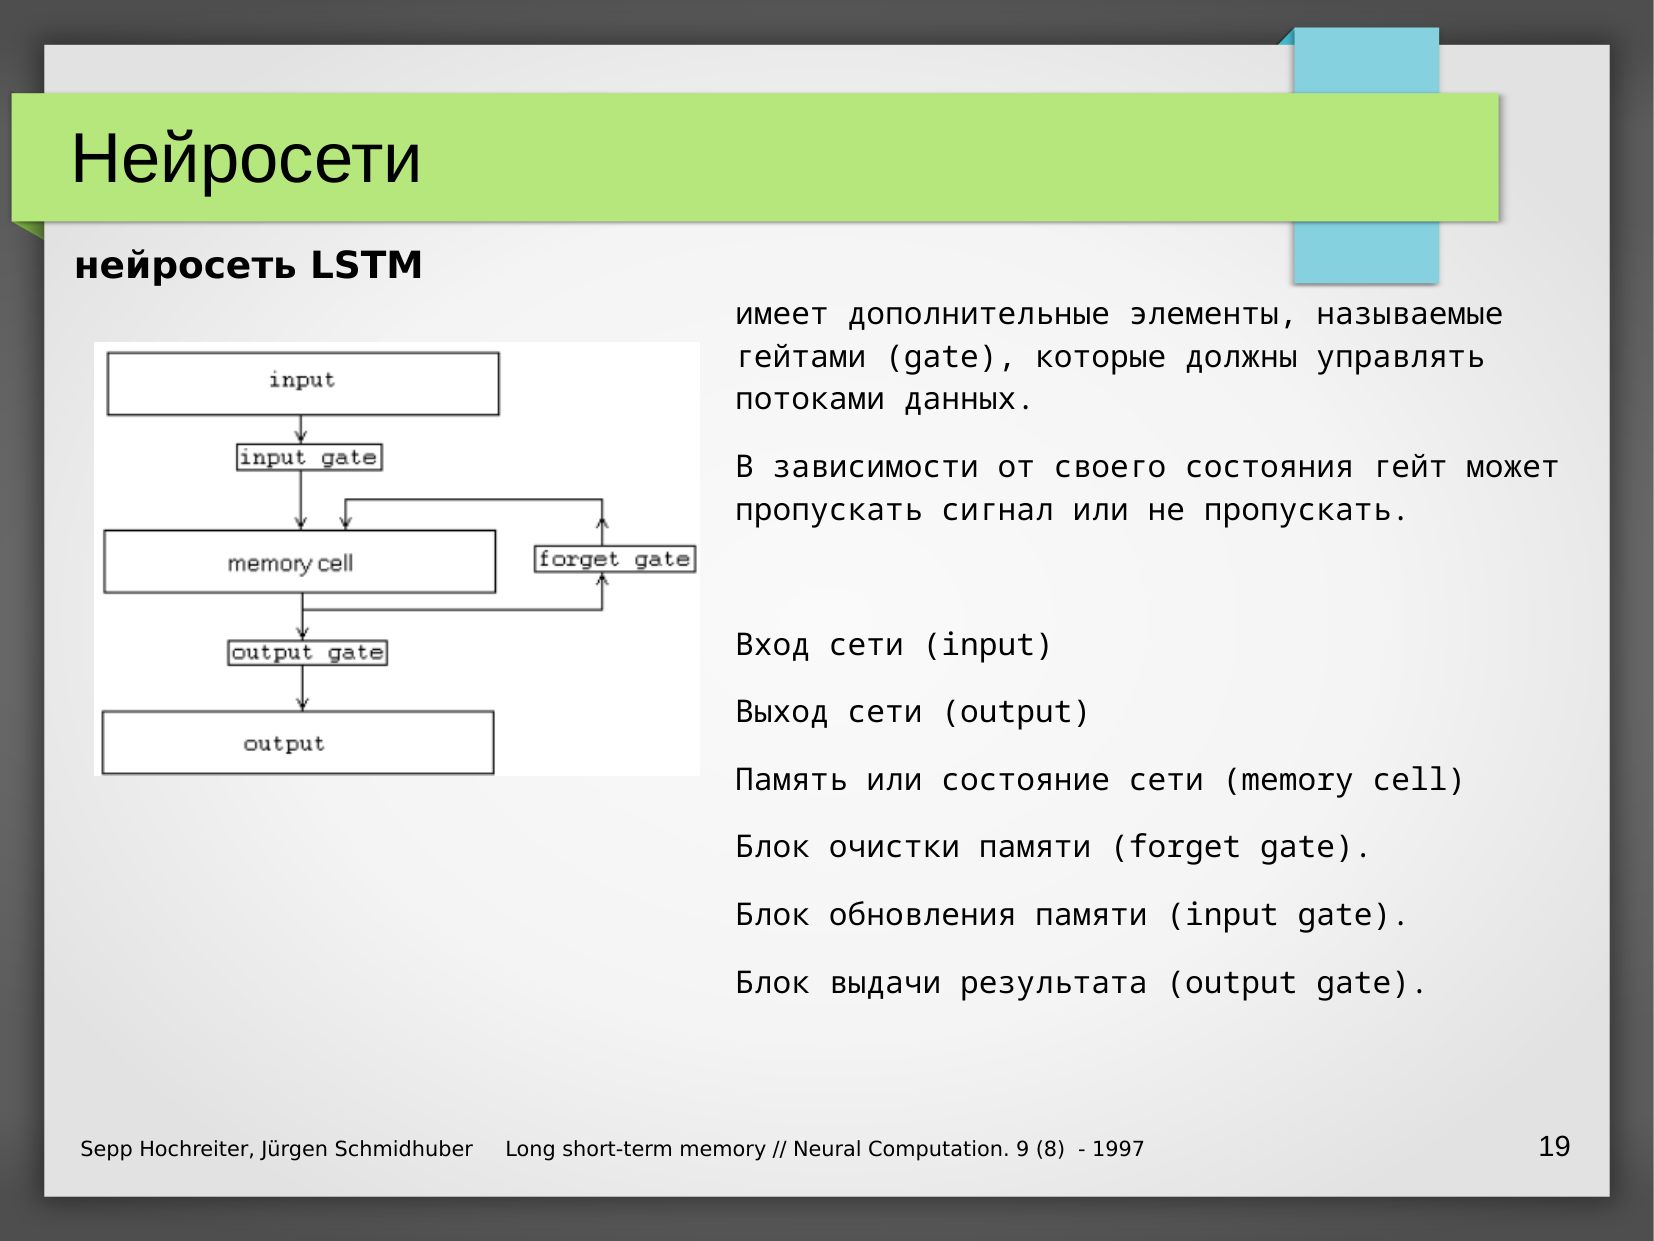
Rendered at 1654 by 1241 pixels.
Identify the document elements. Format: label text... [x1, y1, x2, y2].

title Нейросети [70, 118, 1205, 199]
text_box имеет дополнительные элементы, называемые гейтами (gate), которые должны управлять потоками данных. В зависимости от своего состояния гейт может пропускать сигнал или не пропускать. Вход сети (input) Выход сети (output) Память или состояние сети (memory cell) Блок очистки памяти (forget gate). Блок обновления памяти (input gate). Блок выдачи результата (output gate). [720, 283, 1583, 1087]
text_box нейросеть LSTM [59, 236, 804, 343]
picture [0, 0, 1654, 1241]
text_box Sepp Hochreiter, Jürgen Schmidhuber Long short-term memory // Neural Computation. 9 (8) - 1997 [59, 1130, 1524, 1170]
